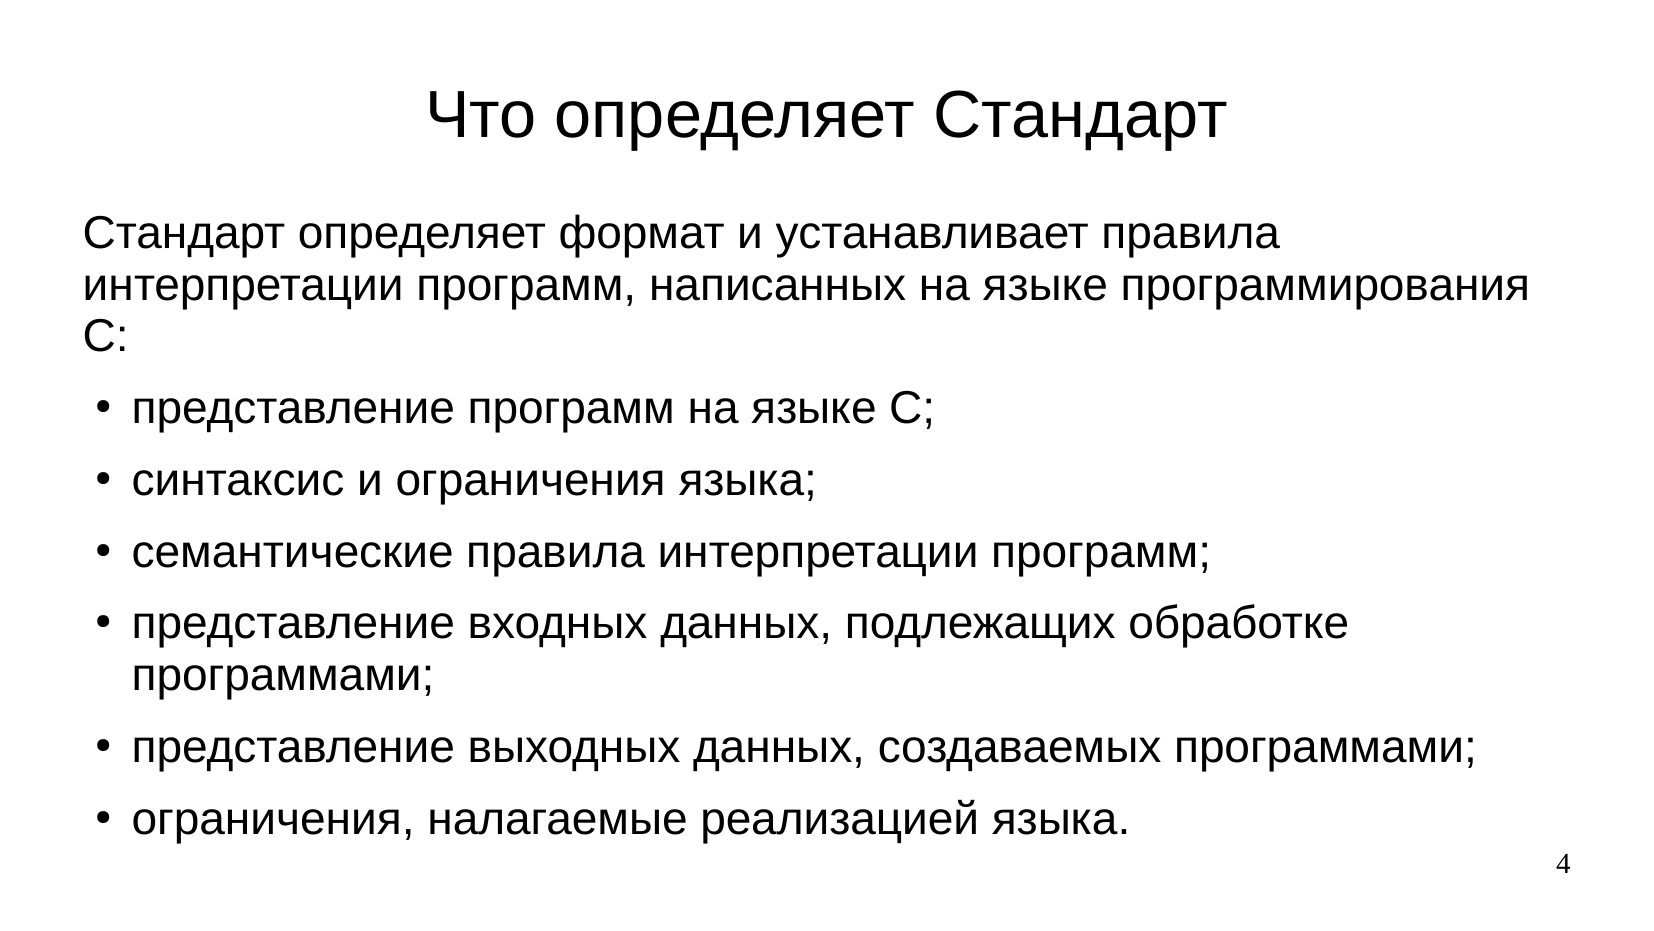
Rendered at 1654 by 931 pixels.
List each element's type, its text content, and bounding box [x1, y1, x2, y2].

list Стандарт определяет формат и устанавливает правила интерпретации программ, написанных на языке программирования C: представление программ на языке C; синтаксис и ограничения языка; семантические правила интерпретации программ; представление входных данных, подлежащих обработке программами; представление выходных данных, создаваемых программами; ограничения, налагаемые реализацией языка. [82, 206, 1571, 857]
title Что определяет Стандарт [82, 37, 1571, 193]
